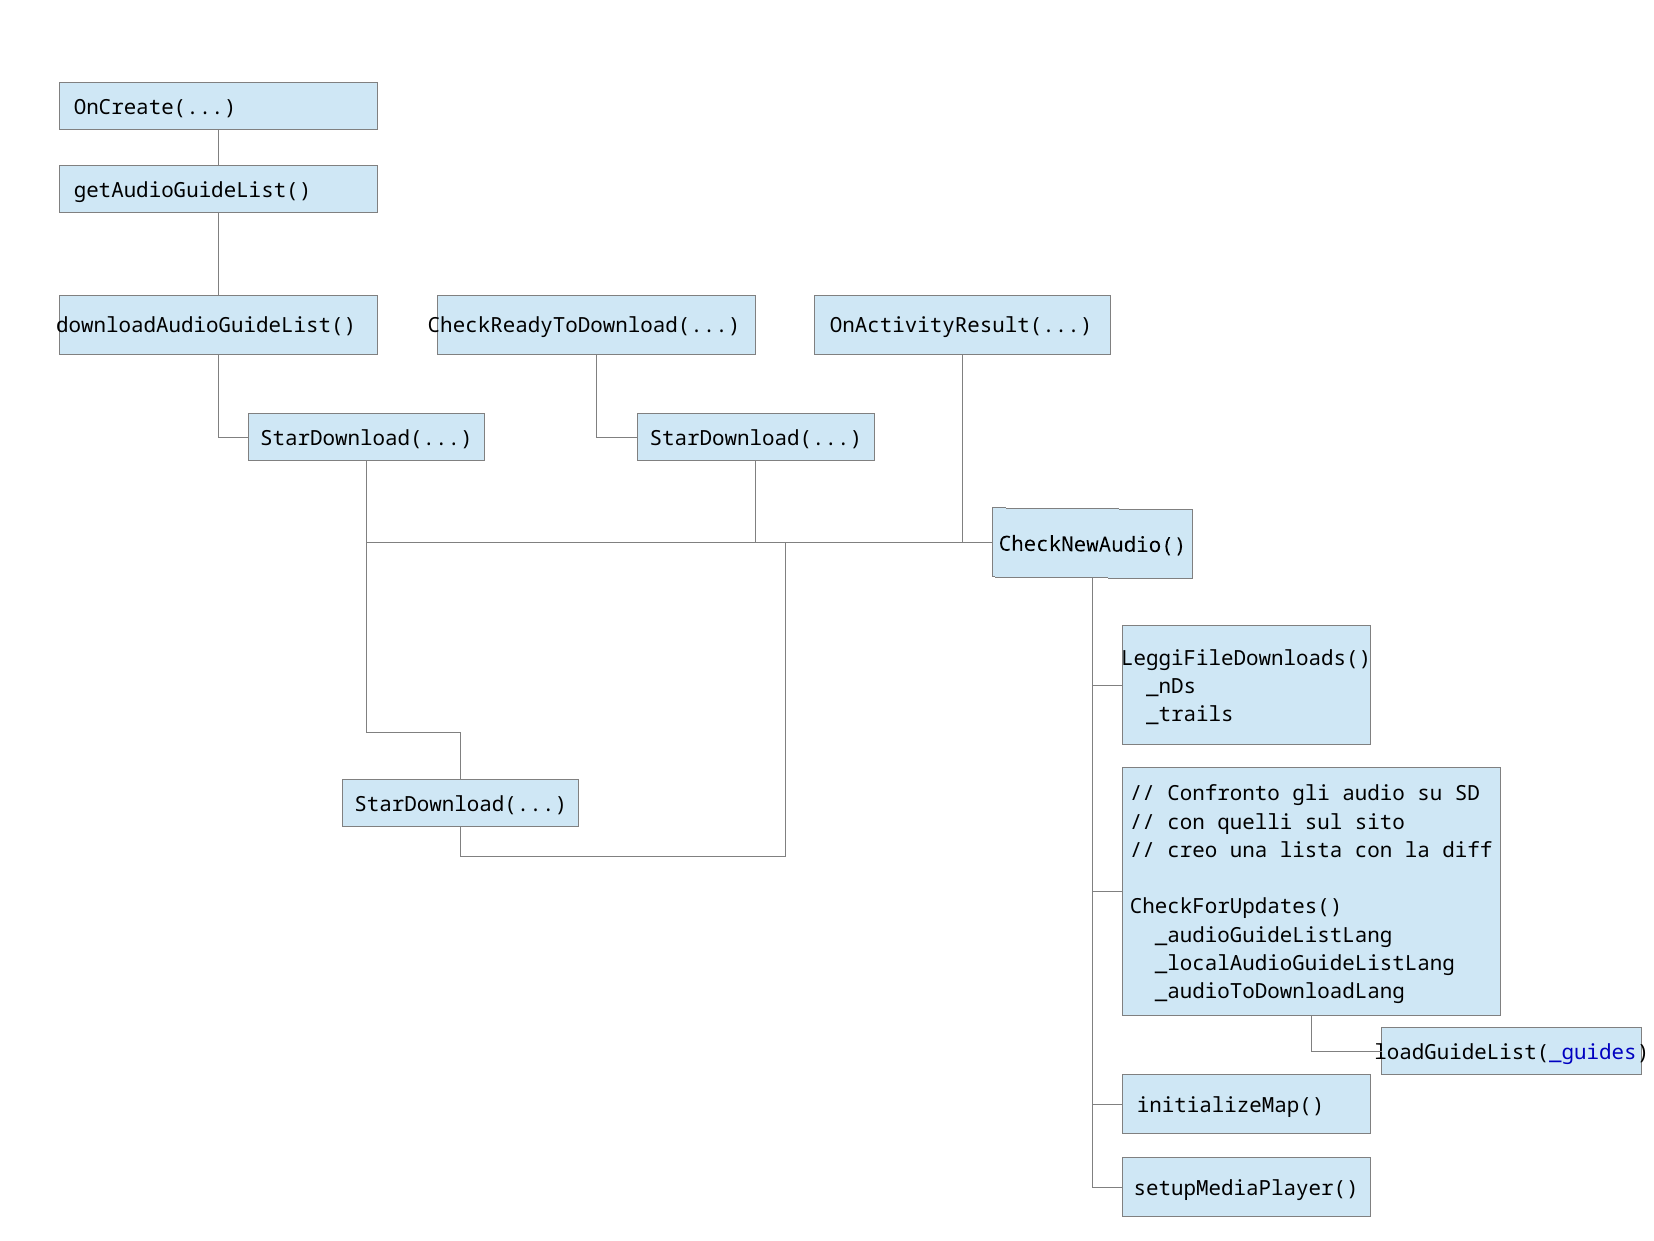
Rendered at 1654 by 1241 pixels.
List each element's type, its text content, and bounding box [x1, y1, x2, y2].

text_box CheckReadyToDownload(...) [437, 295, 756, 355]
text_box loadGuideList(_guides) [1381, 1027, 1642, 1075]
text_box // Confronto gli audio su SD // con quelli sul sito // creo una lista con la diff CheckForUpdates() _audioGuideListLang _localAudioGuideListLang _audioToDownloadLang [1122, 767, 1501, 1016]
text_box CheckNewAudio() [992, 507, 1193, 579]
text_box StarDownload(...) [637, 413, 875, 461]
text_box getAudioGuideList() [59, 165, 378, 213]
text_box initializeMap() [1122, 1074, 1371, 1134]
text_box StarDownload(...) [342, 779, 579, 827]
text_box OnActivityResult(...) [814, 295, 1111, 355]
text_box StarDownload(...) [248, 413, 485, 461]
text_box OnCreate(...) [59, 82, 378, 130]
text_box setupMediaPlayer() [1122, 1157, 1371, 1217]
text_box LeggiFileDownloads() _nDs _trails [1122, 625, 1371, 745]
text_box downloadAudioGuideList() [59, 295, 378, 355]
